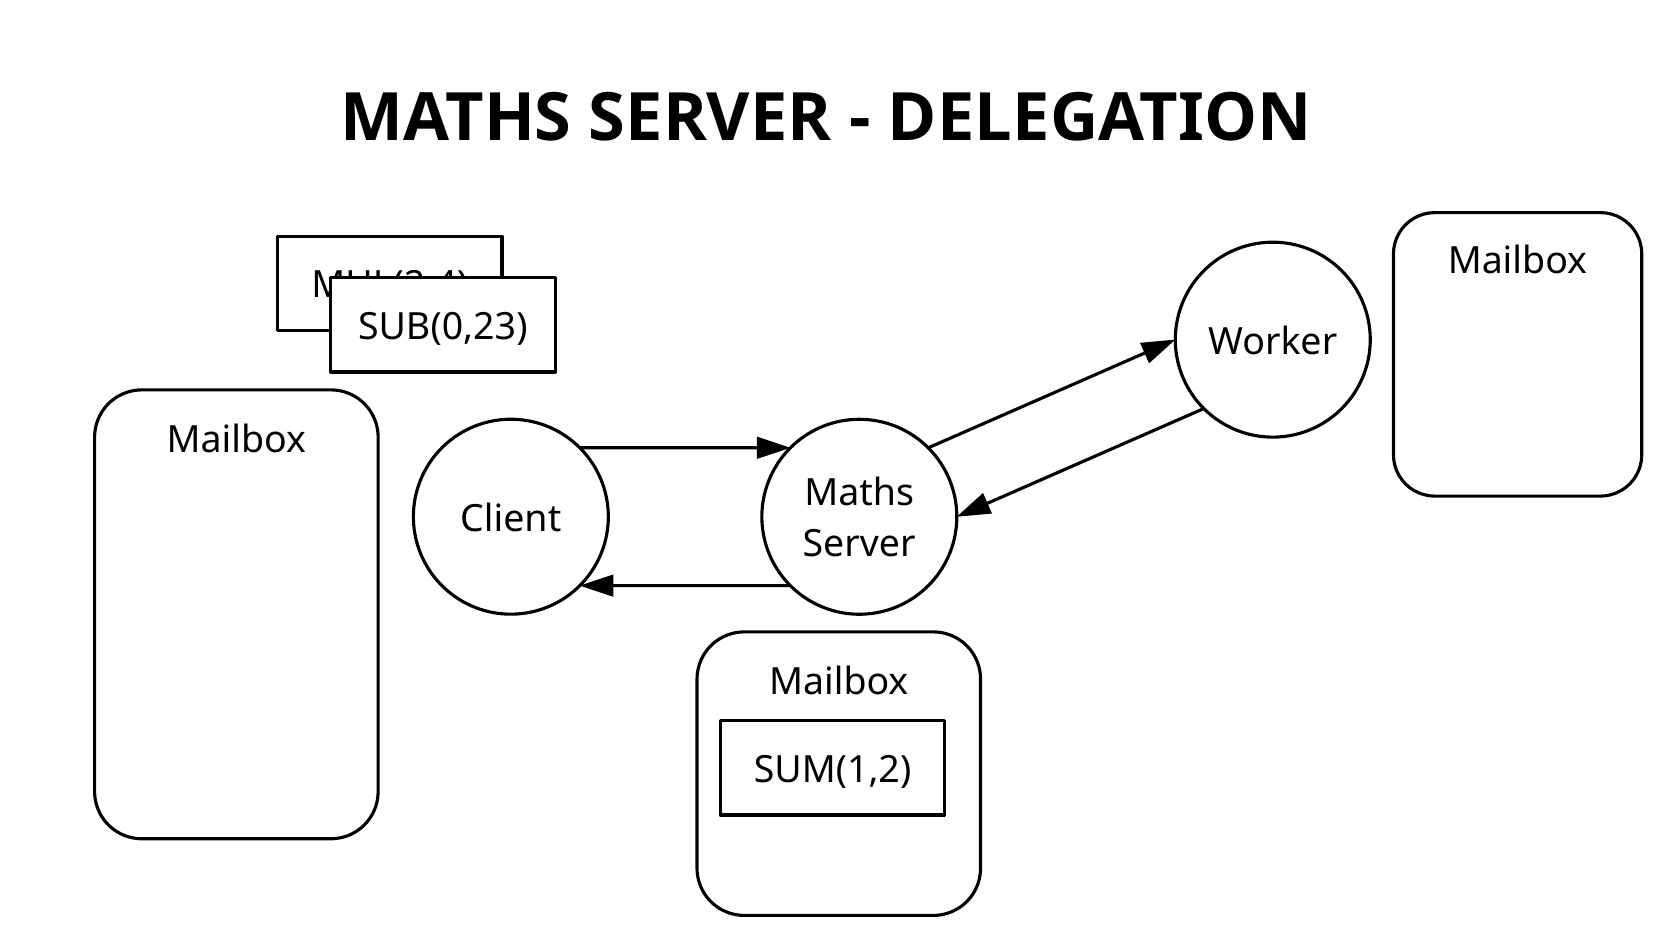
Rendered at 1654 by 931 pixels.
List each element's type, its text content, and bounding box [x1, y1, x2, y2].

text_box Maths Server [761, 419, 957, 615]
text_box SUB(0,23) [330, 277, 556, 373]
text_box Mailbox [1393, 212, 1642, 497]
text_box MUL(2,4) [277, 236, 502, 331]
title MATHS SERVER - DELEGATION [82, 36, 1571, 193]
text_box Client [413, 419, 609, 615]
text_box SUM(1,2) [720, 720, 945, 815]
text_box Mailbox [94, 389, 379, 839]
text_box Worker [1175, 242, 1371, 438]
text_box Mailbox [697, 631, 981, 916]
